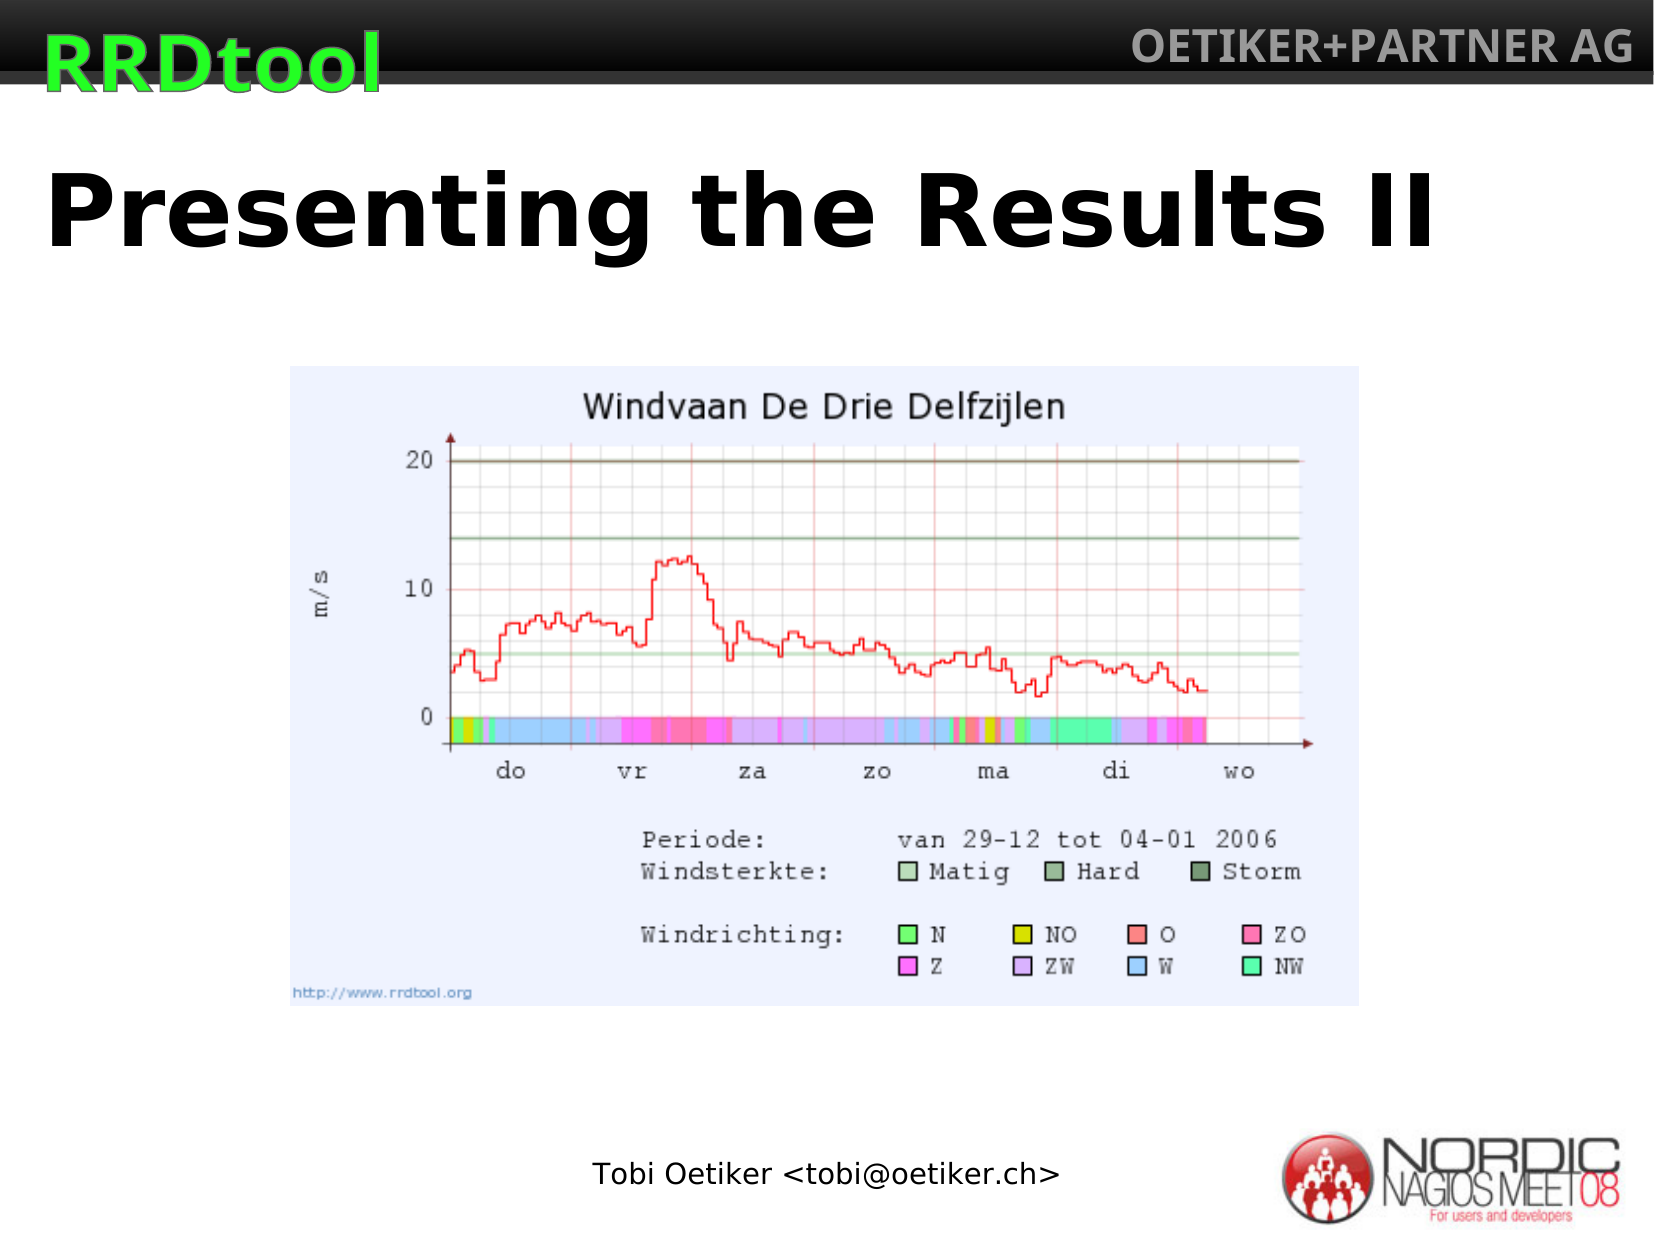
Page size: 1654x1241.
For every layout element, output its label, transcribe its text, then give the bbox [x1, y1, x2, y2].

picture [1262, 1116, 1654, 1241]
title Presenting the Results II [43, 137, 1582, 287]
picture [290, 366, 1359, 1006]
